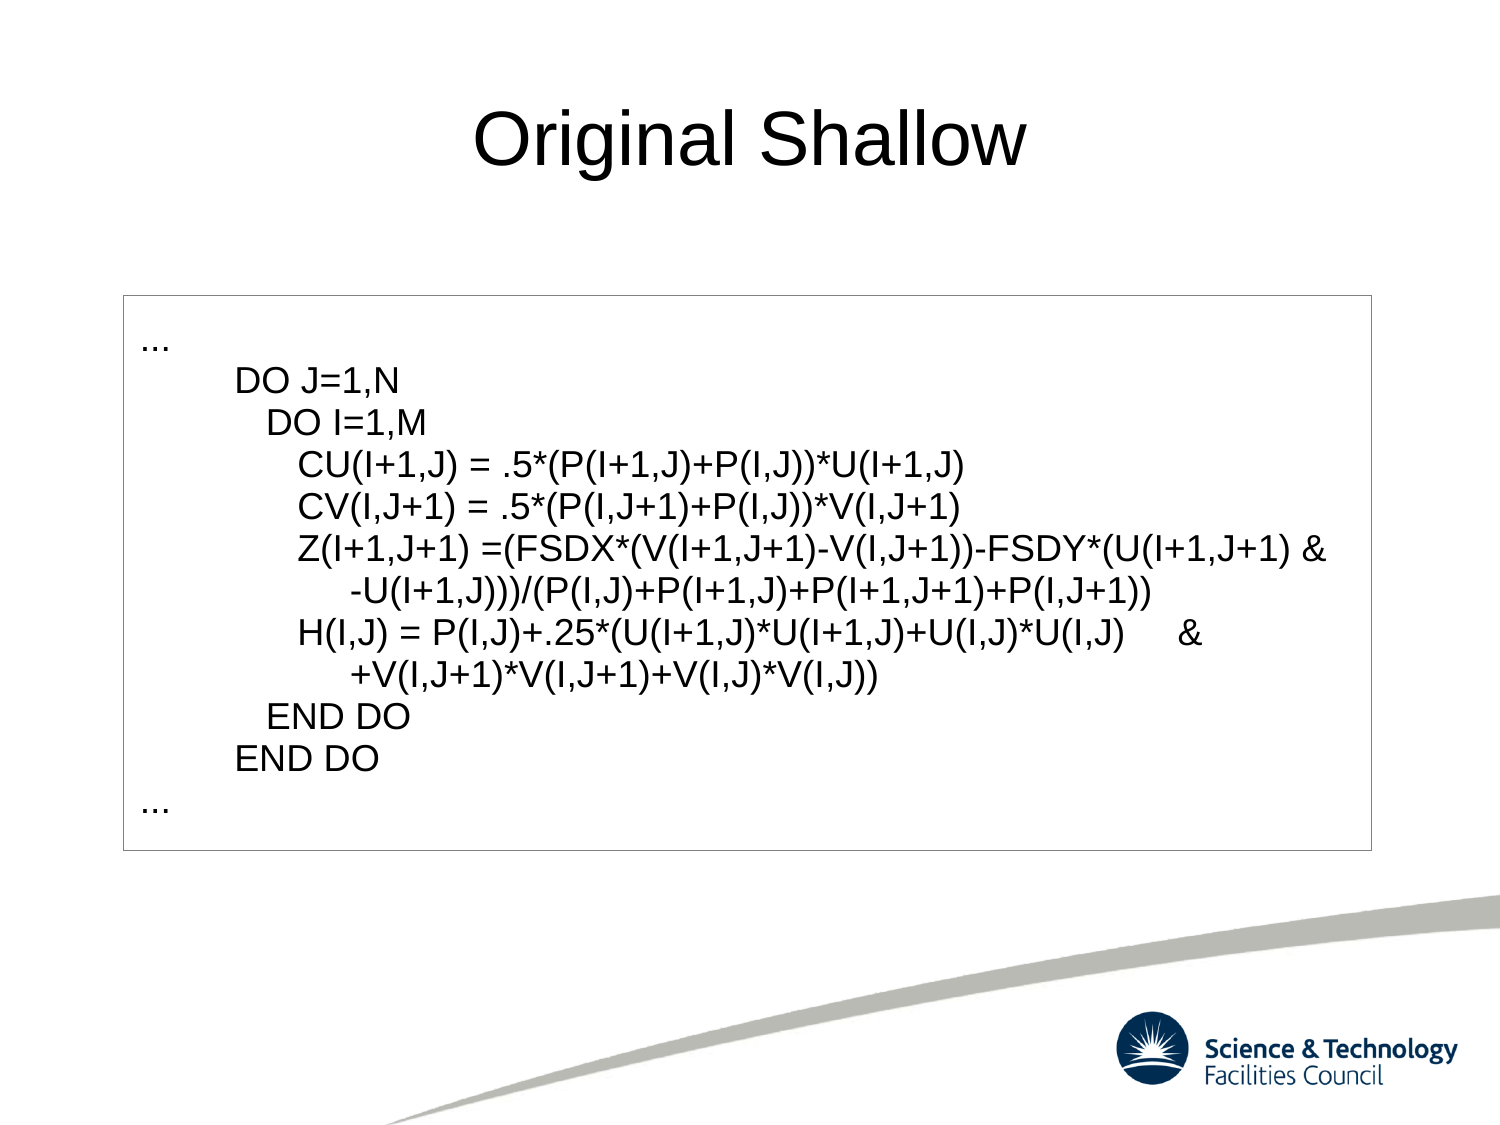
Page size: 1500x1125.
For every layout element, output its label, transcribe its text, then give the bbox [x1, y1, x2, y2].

title Original Shallow [75, 44, 1425, 233]
text_box ... DO J=1,N DO I=1,M CU(I+1,J) = .5*(P(I+1,J)+P(I,J))*U(I+1,J) CV(I,J+1) = .5*(P(I,J+1)+P(I,J))*V(I,J+1) Z(I+1,J+1) =(FSDX*(V(I+1,J+1)-V(I,J+1))-FSDY*(U(I+1,J+1) & -U(I+1,J)))/(P(I,J)+P(I+1,J)+P(I+1,J+1)+P(I,J+1)) H(I,J) = P(I,J)+.25*(U(I+1,J)*U(I+1,J)+U(I,J)*U(I,J) & +V(I,J+1)*V(I,J+1)+V(I,J)*V(I,J)) END DO END DO ... [125, 310, 1343, 829]
picture [371, 894, 1500, 1125]
